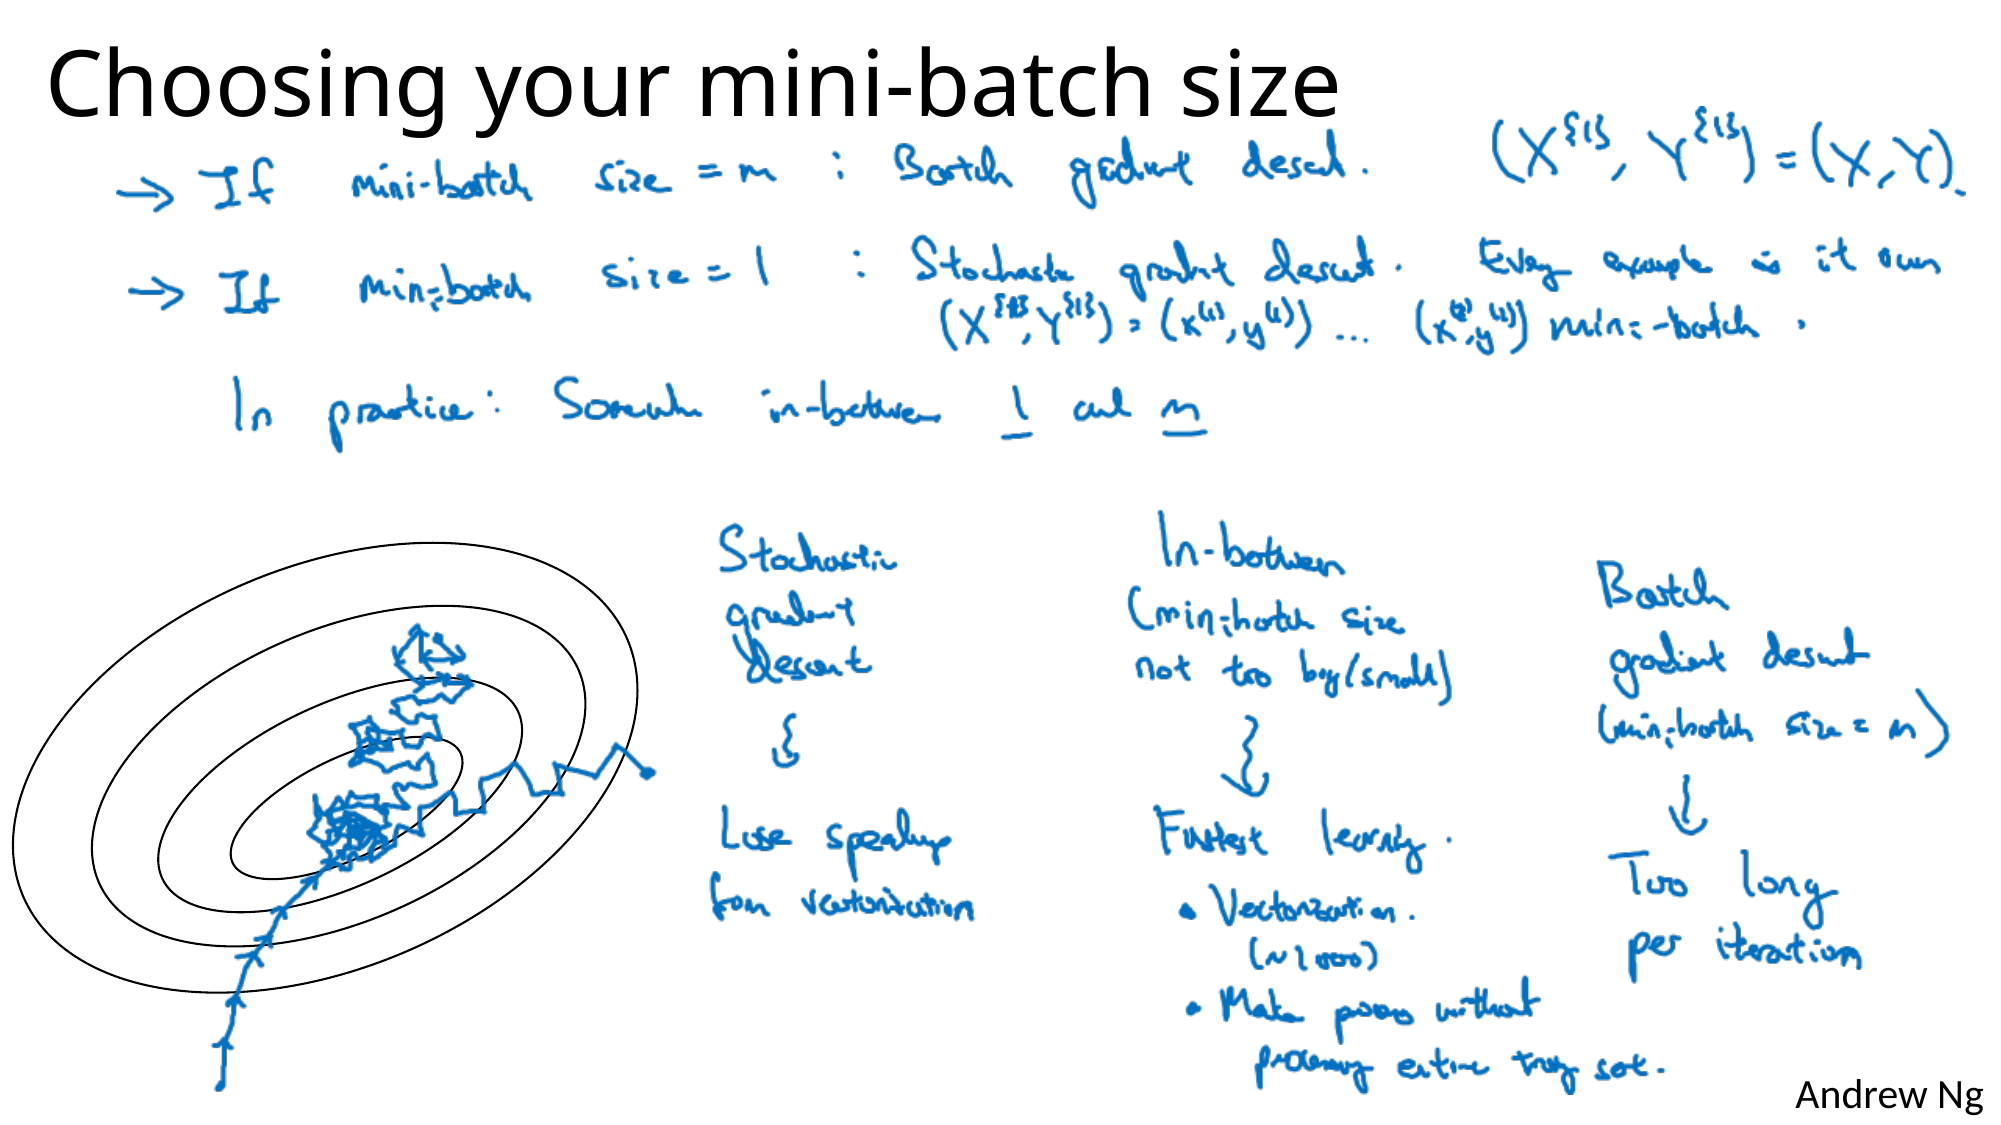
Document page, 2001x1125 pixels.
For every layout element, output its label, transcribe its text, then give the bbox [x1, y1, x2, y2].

picture [116, 106, 1966, 1095]
title Choosing your mini-batch size [30, 29, 2000, 248]
